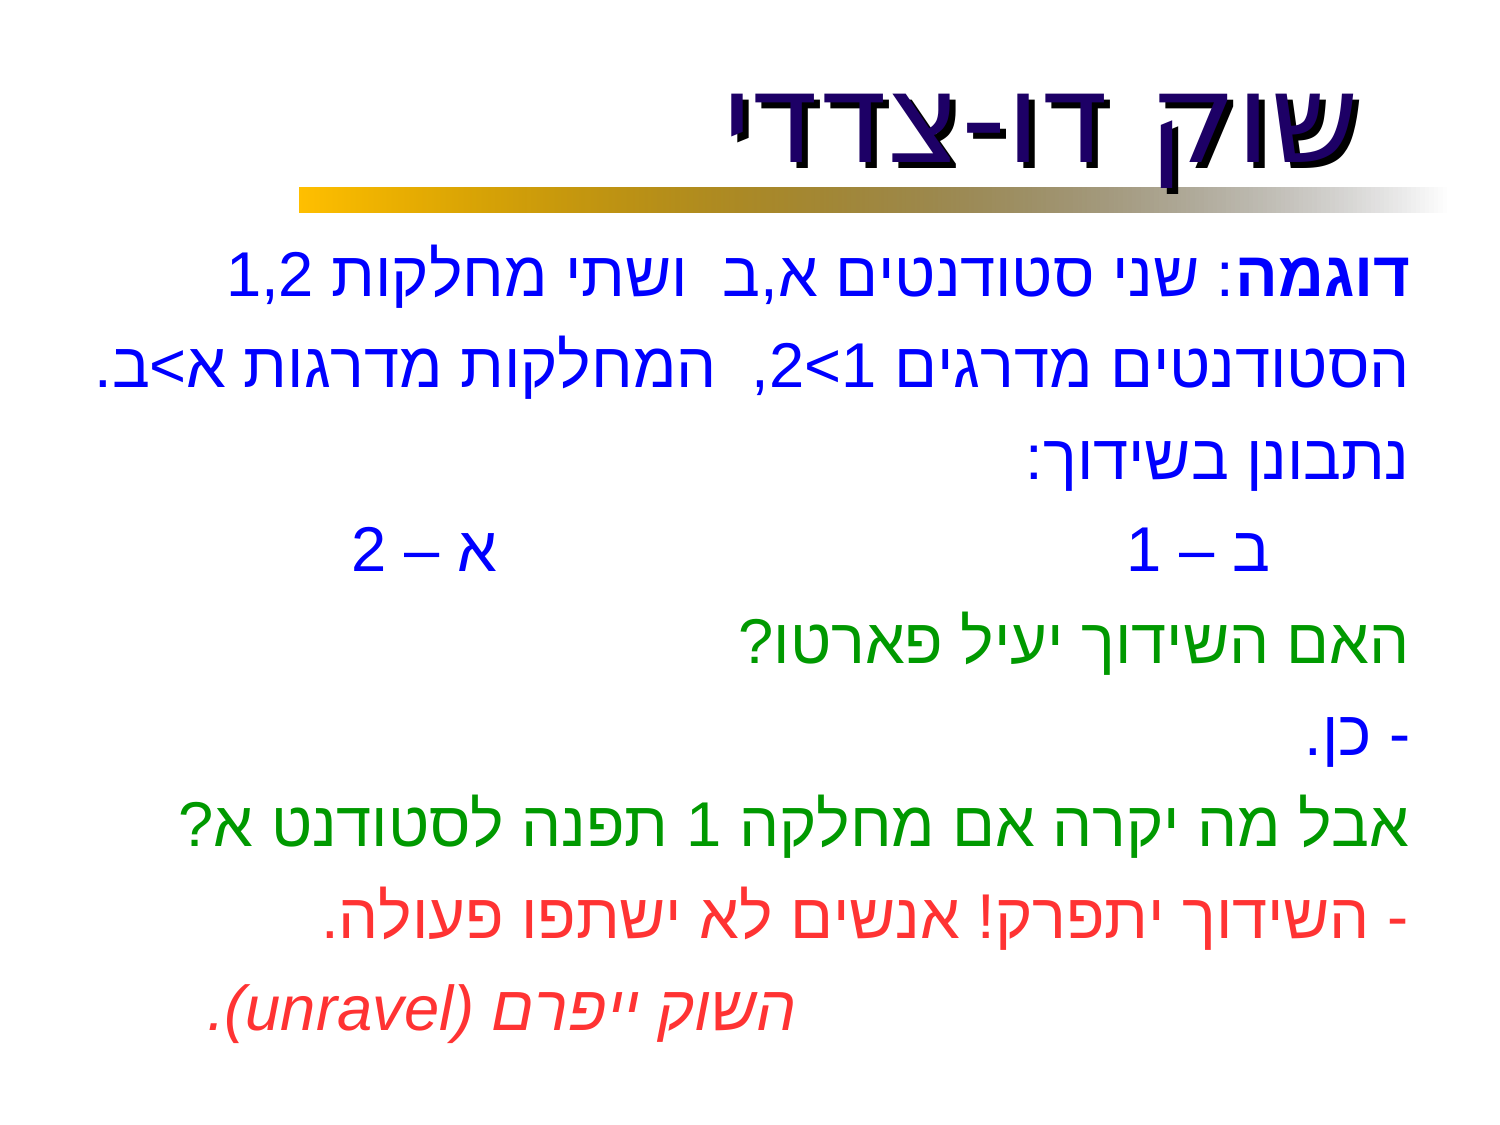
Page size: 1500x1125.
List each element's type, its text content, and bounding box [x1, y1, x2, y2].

title שוק דו-צדדי [74, 29, 1375, 196]
list דוגמה: שני סטודנטים א,ב ושתי מחלקות 1,2 הסטודנטים מדרגים 1>2, המחלקות מדרגות א>ב. נתבונן בשידוך: ב – 1 א – 2 האם השידוך יעיל פארטו? - כן. אבל מה יקרה אם מחלקה 1 תפנה לסטודנט א? - השידוך יתפרק! אנשים לא ישתפו פעולה. השוק ייפרם (unravel). [75, 224, 1425, 1125]
